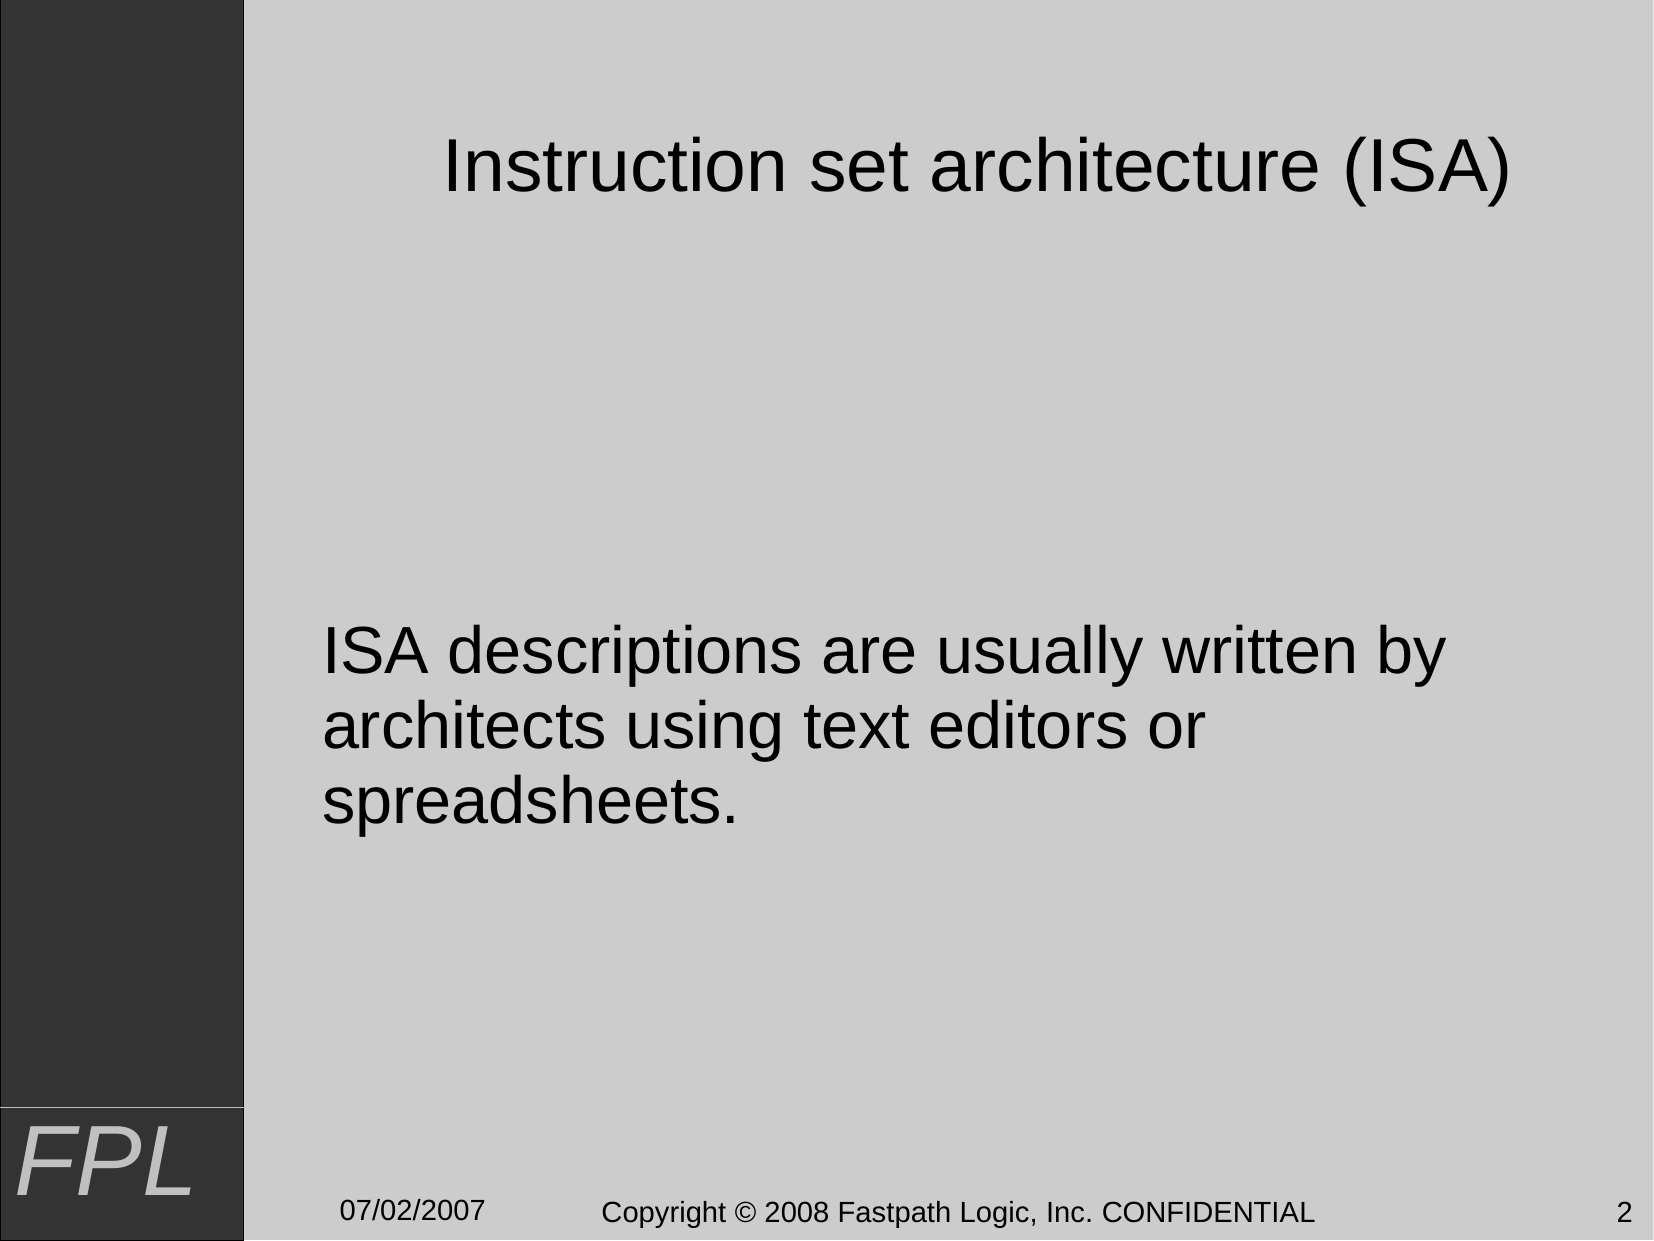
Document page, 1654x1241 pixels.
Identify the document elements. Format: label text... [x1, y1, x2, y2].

subtitle ISA descriptions are usually written by architects using text editors or spreadsheets. [322, 272, 1635, 1179]
title Instruction set architecture (ISA) [427, 57, 1530, 272]
